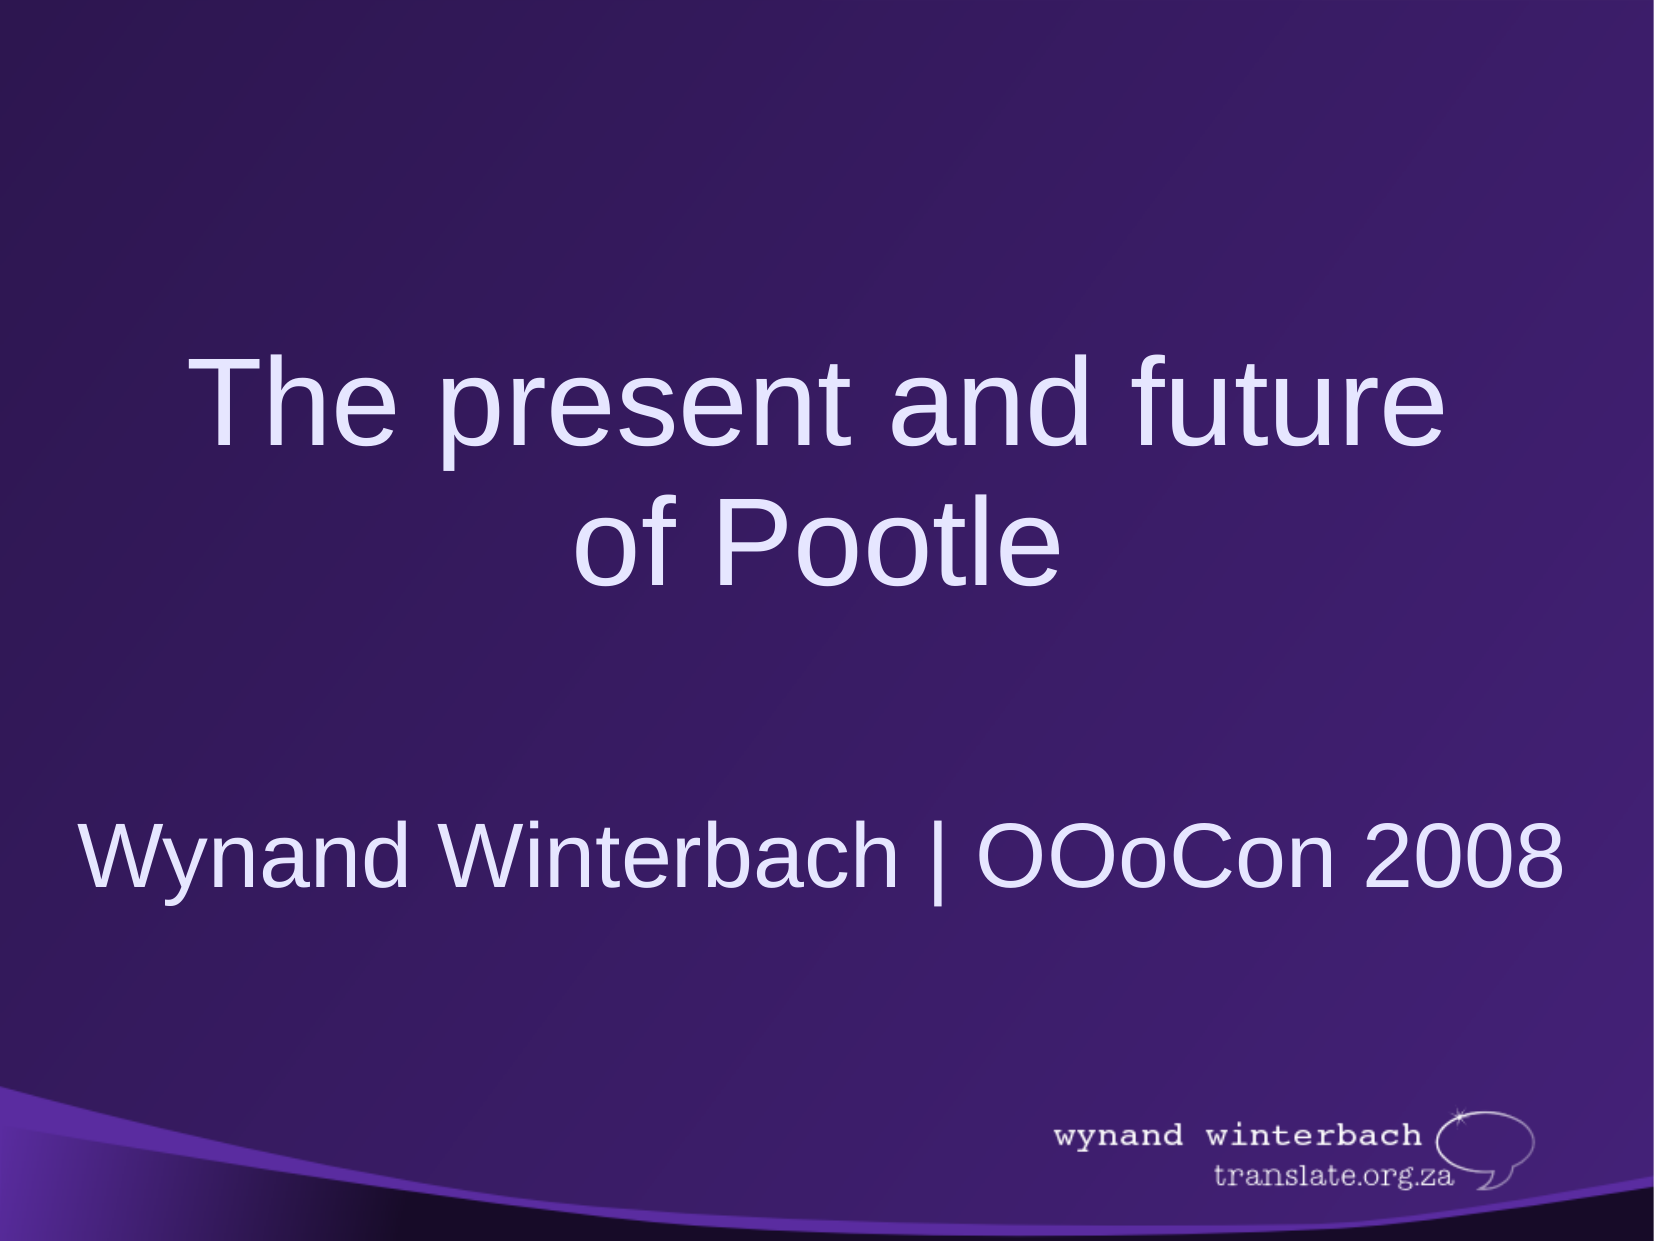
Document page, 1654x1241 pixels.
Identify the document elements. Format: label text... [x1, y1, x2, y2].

text_box Wynand Winterbach | OOoCon 2008 [62, 797, 1583, 915]
text_box The present and future of Pootle [171, 324, 1467, 620]
picture [0, 0, 1654, 1241]
